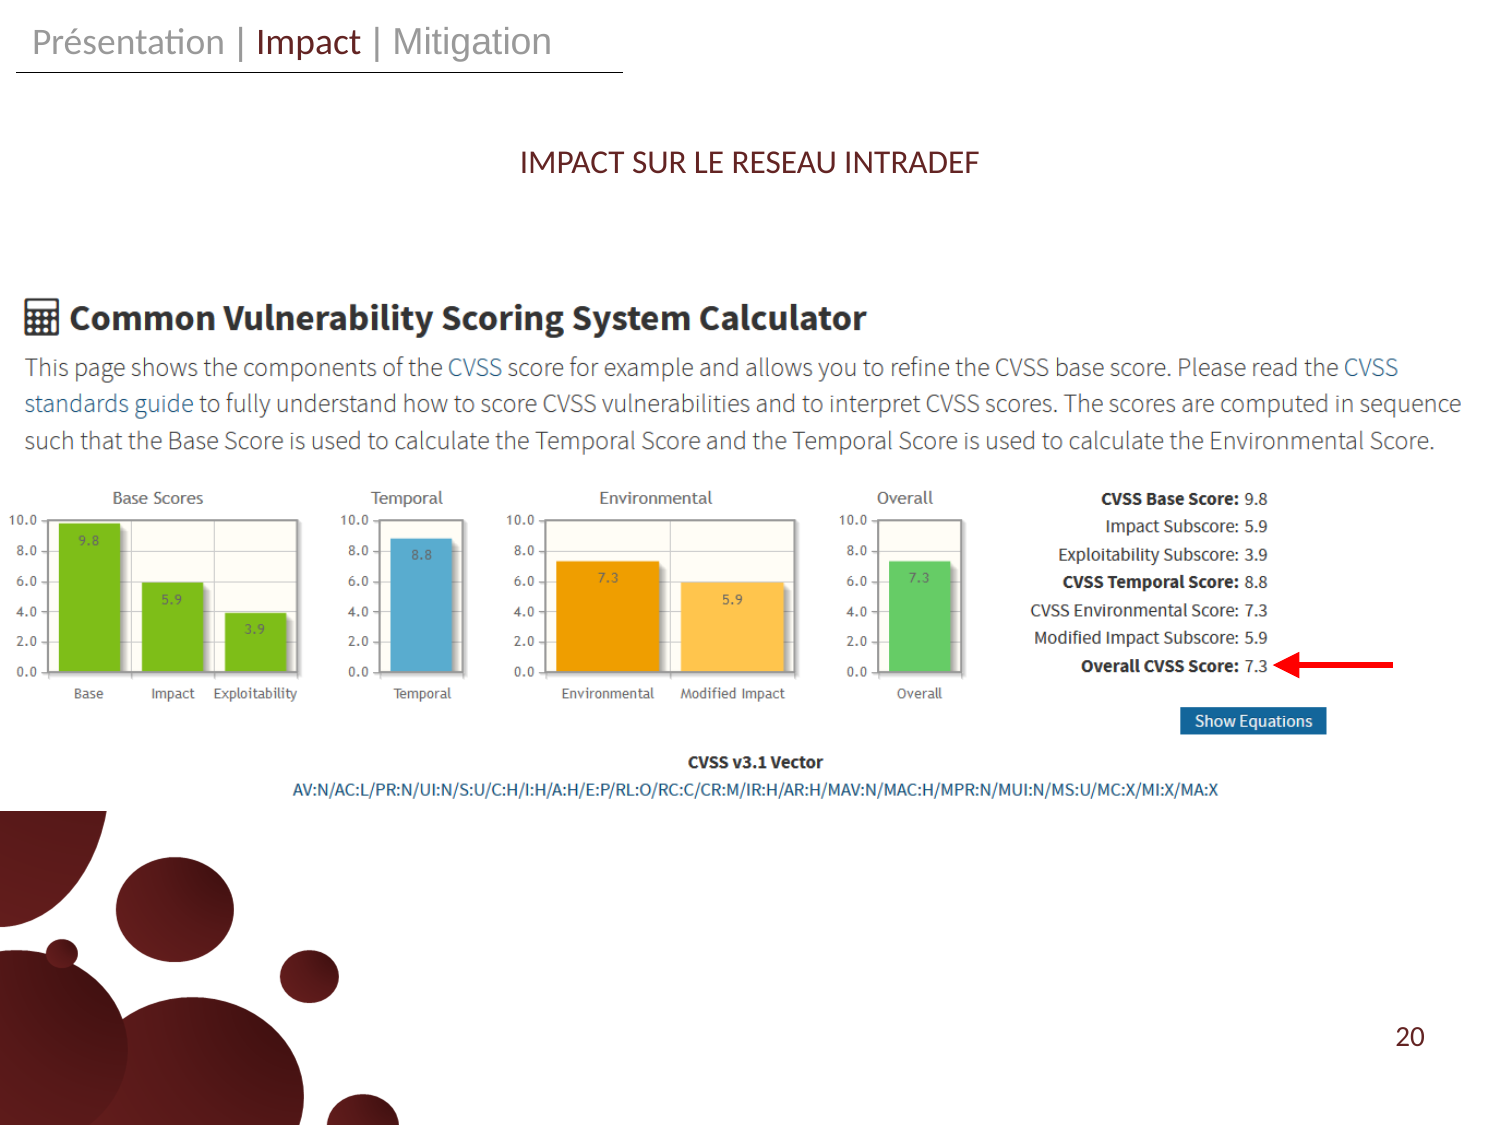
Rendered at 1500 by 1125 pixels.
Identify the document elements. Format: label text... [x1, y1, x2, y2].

picture [0, 281, 1500, 1125]
text_box Présentation | Impact | Mitigation [17, 13, 635, 72]
text_box IMPACT SUR LE RESEAU INTRADEF [161, 148, 1339, 202]
